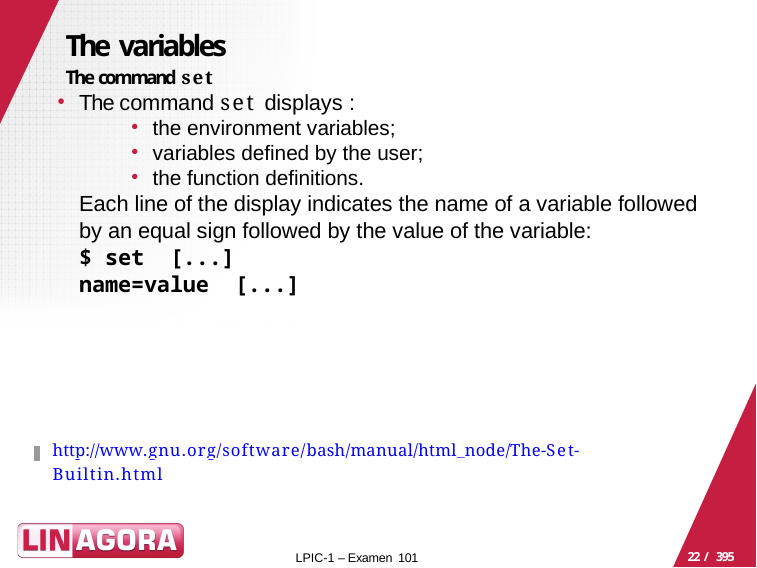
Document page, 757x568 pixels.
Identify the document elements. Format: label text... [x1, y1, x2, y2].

text_box The command set The command set displays : the environment variables; variables defined by the user; the function definitions. Each line of the display indicates the name of a variable followed by an equal sign followed by the value of the variable: $ set [...] name=value [...] [55, 65, 721, 396]
text_box The variables [63, 26, 697, 65]
text_box <number> / 395 [683, 549, 747, 568]
text_box [17, 520, 184, 562]
text_box LPIC-1 – Examen 101 [293, 549, 420, 568]
picture [0, 0, 352, 352]
text_box http://www.gnu.org/software/bash/manual/html_node/The-Set-Builtin.html [50, 440, 674, 484]
